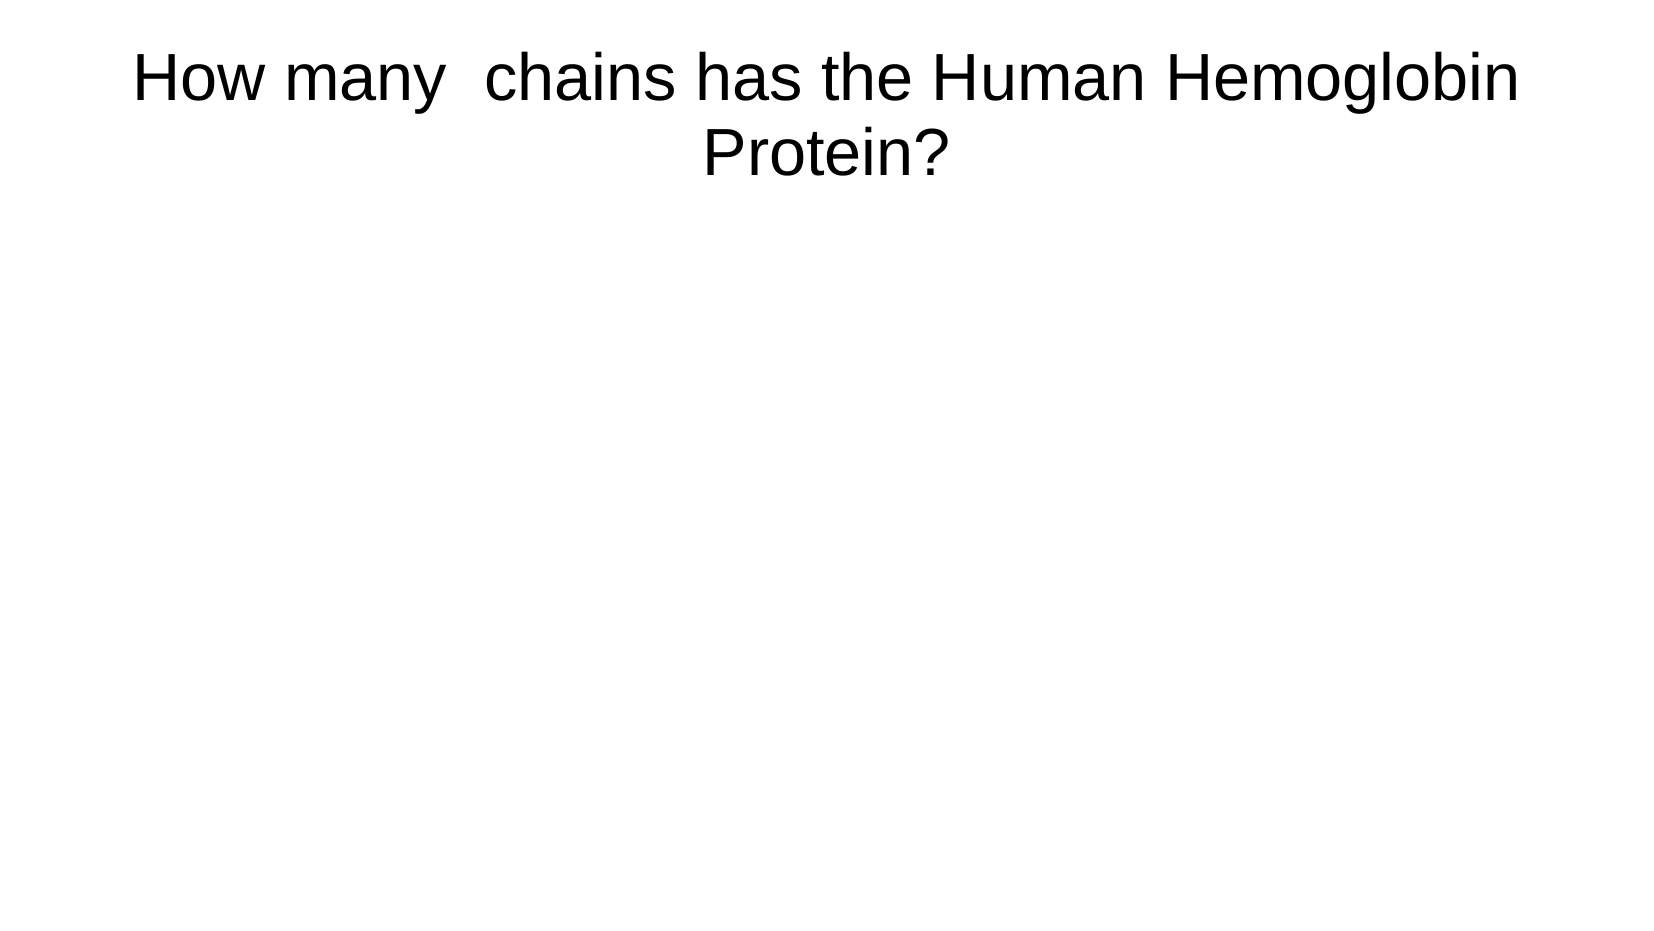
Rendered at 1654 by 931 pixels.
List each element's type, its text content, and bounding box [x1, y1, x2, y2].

title How many chains has the Human Hemoglobin Protein? [82, 37, 1571, 193]
